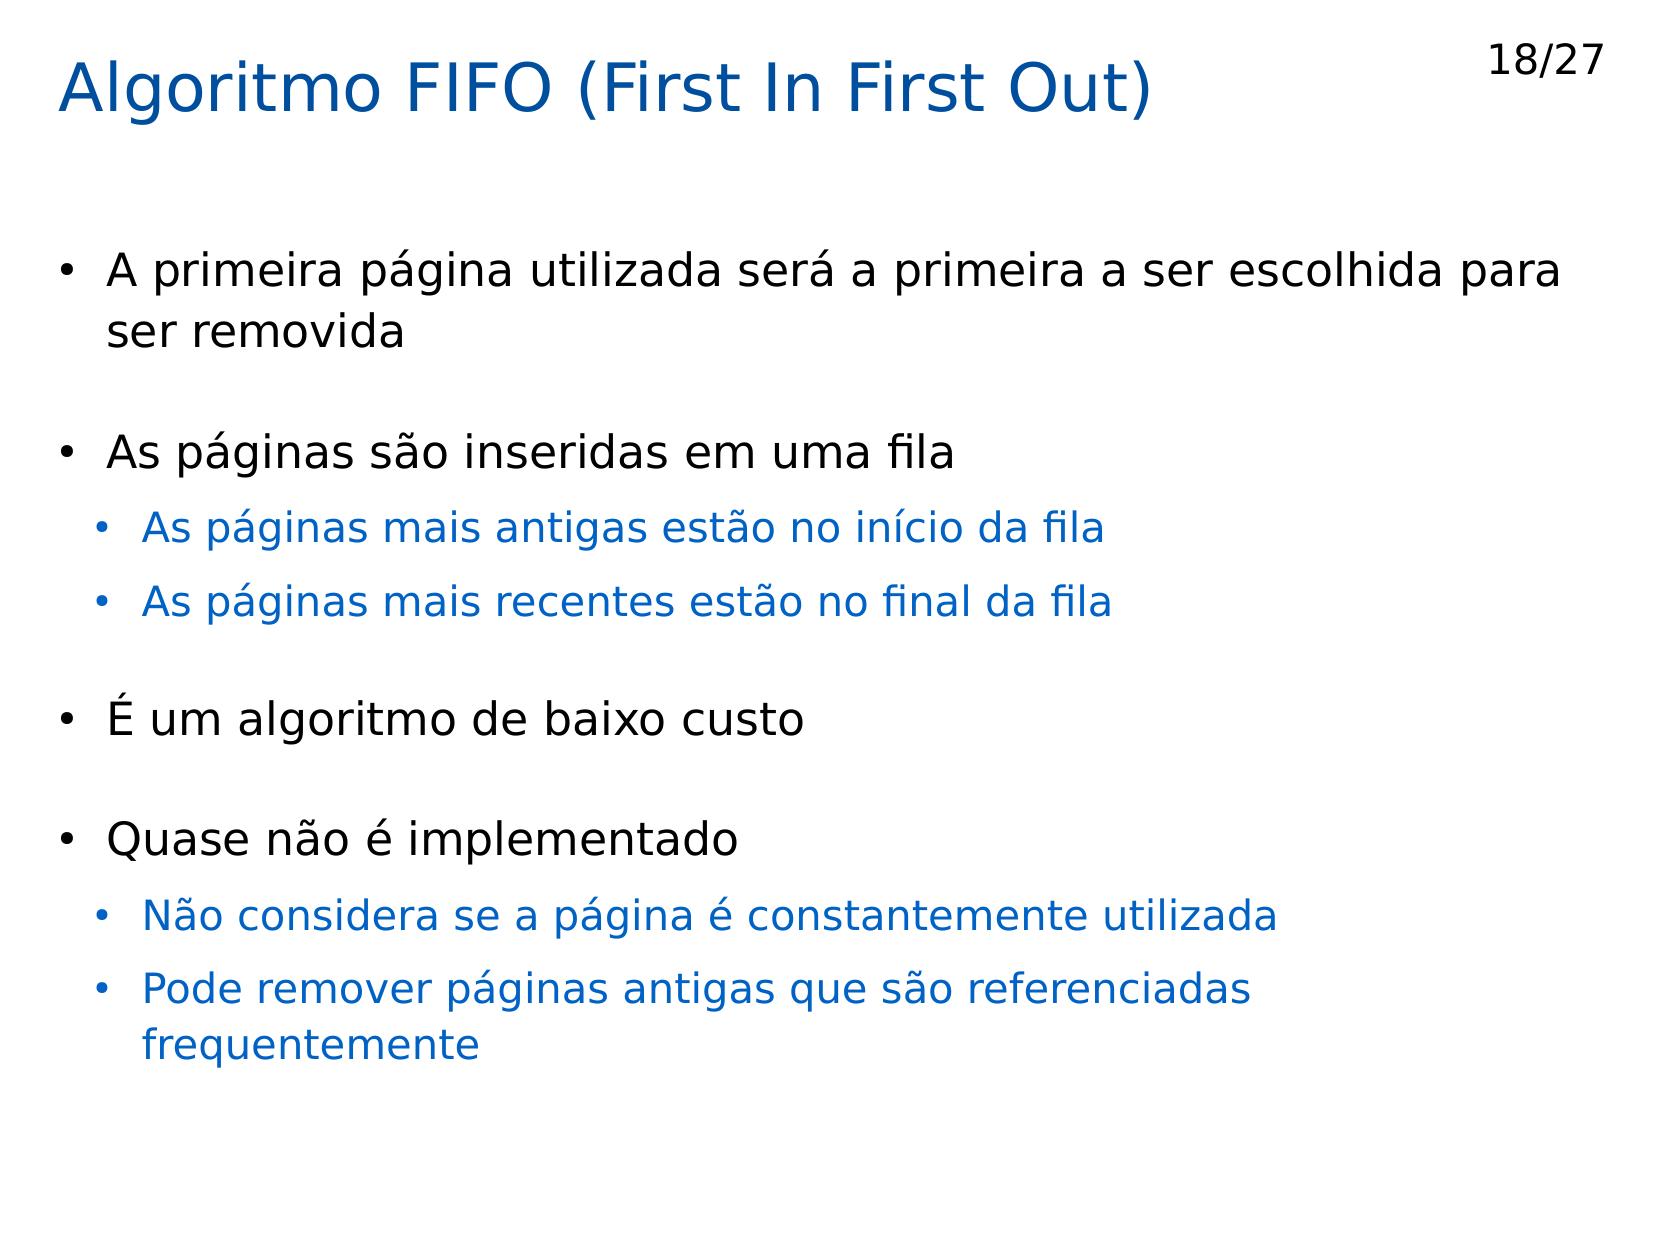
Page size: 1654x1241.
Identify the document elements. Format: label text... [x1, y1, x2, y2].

list A primeira página utilizada será a primeira a ser escolhida para ser removida As páginas são inseridas em uma fila As páginas mais antigas estão no início da fila As páginas mais recentes estão no final da fila É um algoritmo de baixo custo Quase não é implementado Não considera se a página é constantemente utilizada Pode remover páginas antigas que são referenciadas frequentemente [59, 236, 1595, 1211]
title Algoritmo FIFO (First In First Out) [59, 29, 1506, 148]
